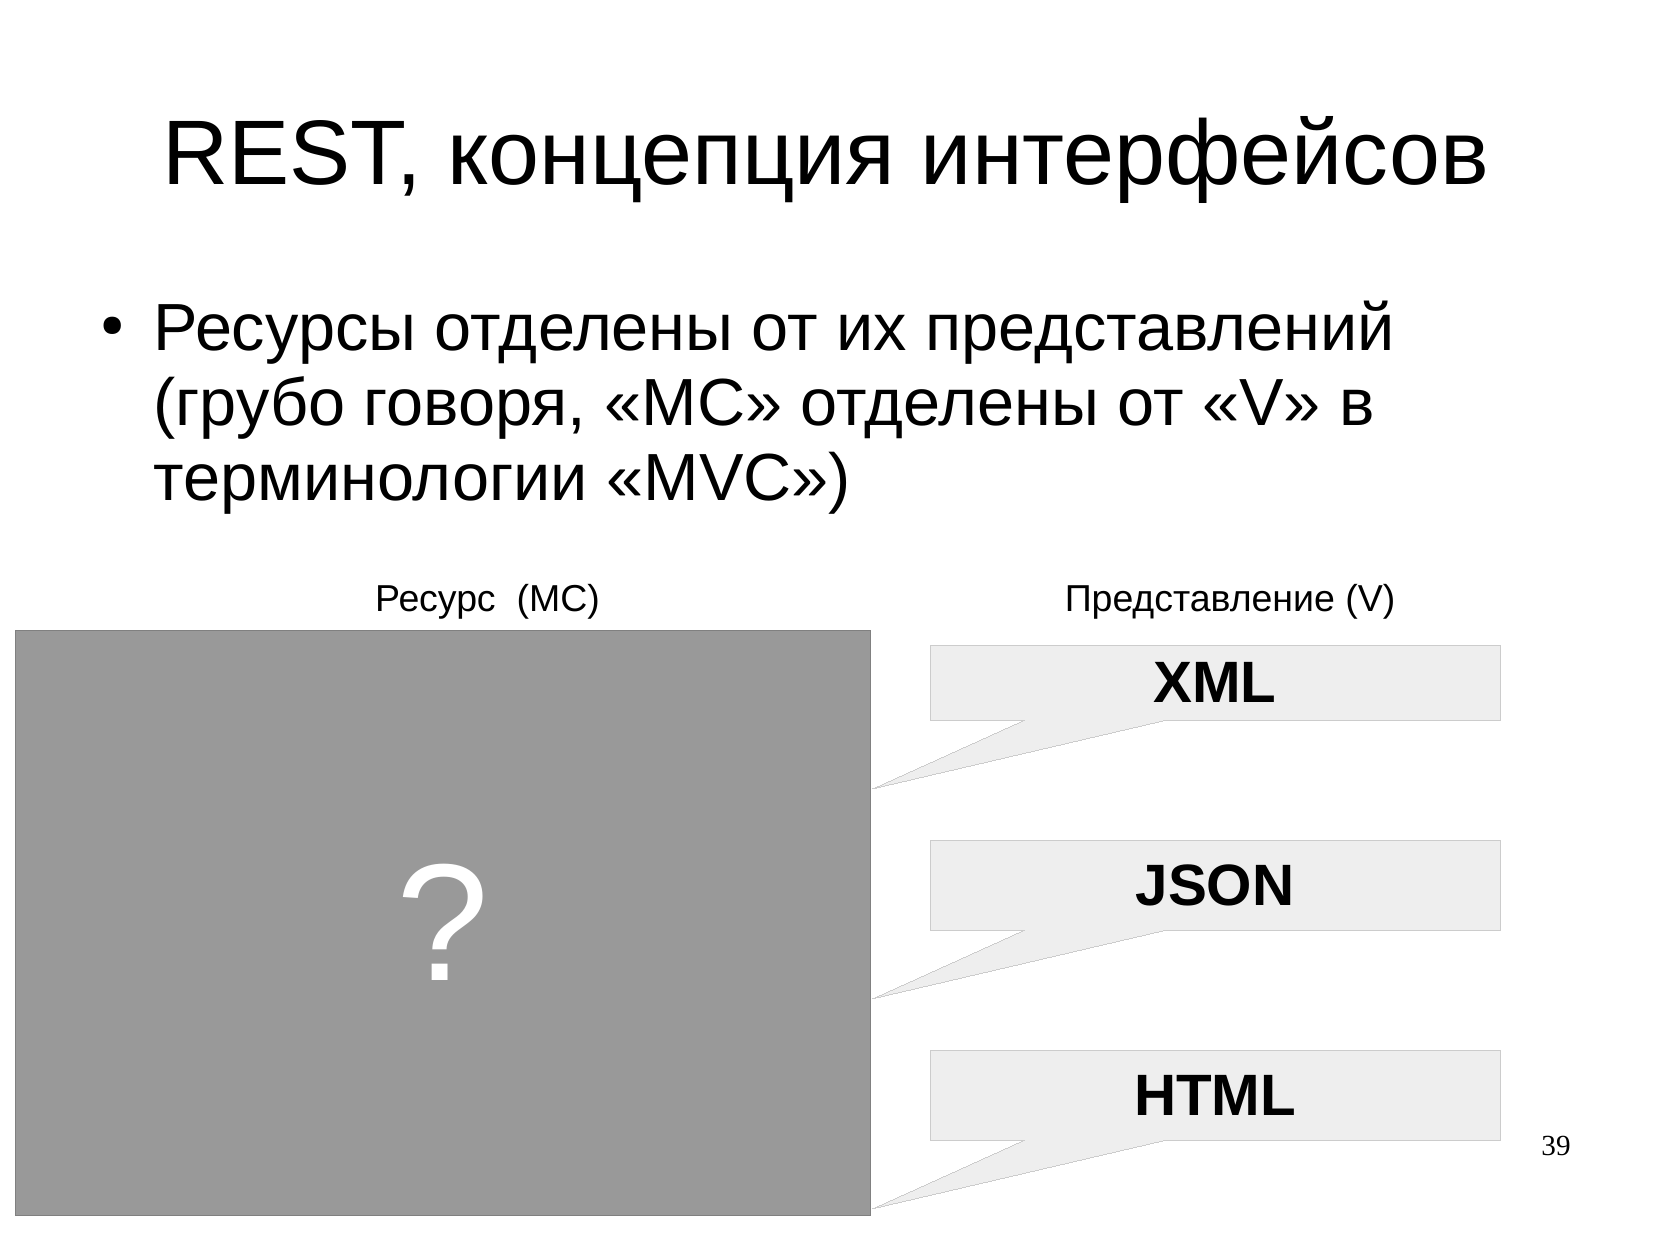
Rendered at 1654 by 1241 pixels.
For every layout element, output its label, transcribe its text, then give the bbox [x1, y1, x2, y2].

text_box Представление (V) [1050, 570, 1411, 627]
text_box HTML [872, 1050, 1501, 1209]
list Ресурсы отделены от их представлений (грубо говоря, «MC» отделены от «V» в терминологии «MVC») [82, 290, 1571, 556]
text_box JSON [872, 840, 1501, 999]
text_box Ресурс (MC) [360, 570, 614, 627]
text_box XML [872, 645, 1501, 789]
title REST, концепция интерфейсов [82, 49, 1571, 257]
text_box ? [15, 630, 871, 1216]
